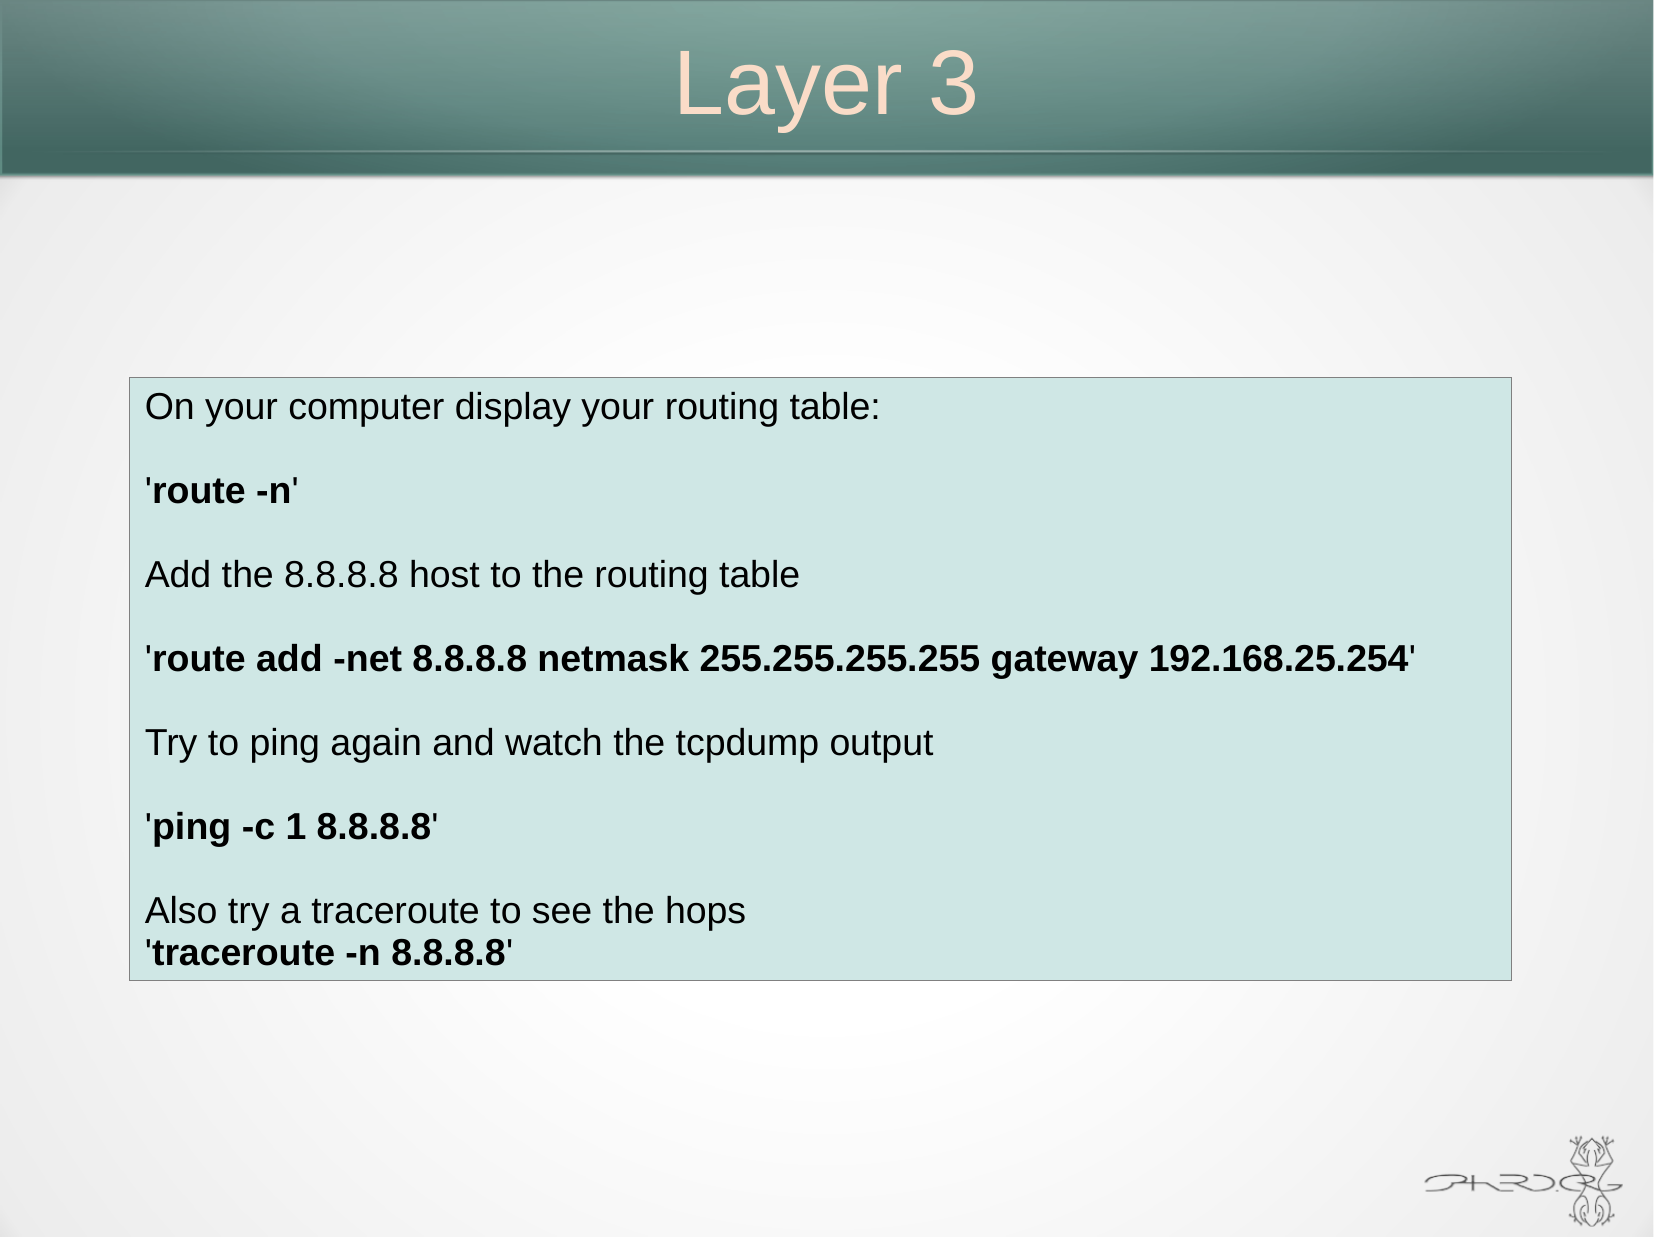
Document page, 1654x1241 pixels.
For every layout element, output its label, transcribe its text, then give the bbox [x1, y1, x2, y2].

picture [0, 0, 1654, 1237]
text_box On your computer display your routing table: 'route -n' Add the 8.8.8.8 host to the routing table 'route add -net 8.8.8.8 netmask 255.255.255.255 gateway 192.168.25.254' Try to ping again and watch the tcpdump output 'ping -c 1 8.8.8.8' Also try a traceroute to see the hops 'traceroute -n 8.8.8.8' [129, 377, 1512, 981]
title [82, 11, 1571, 154]
